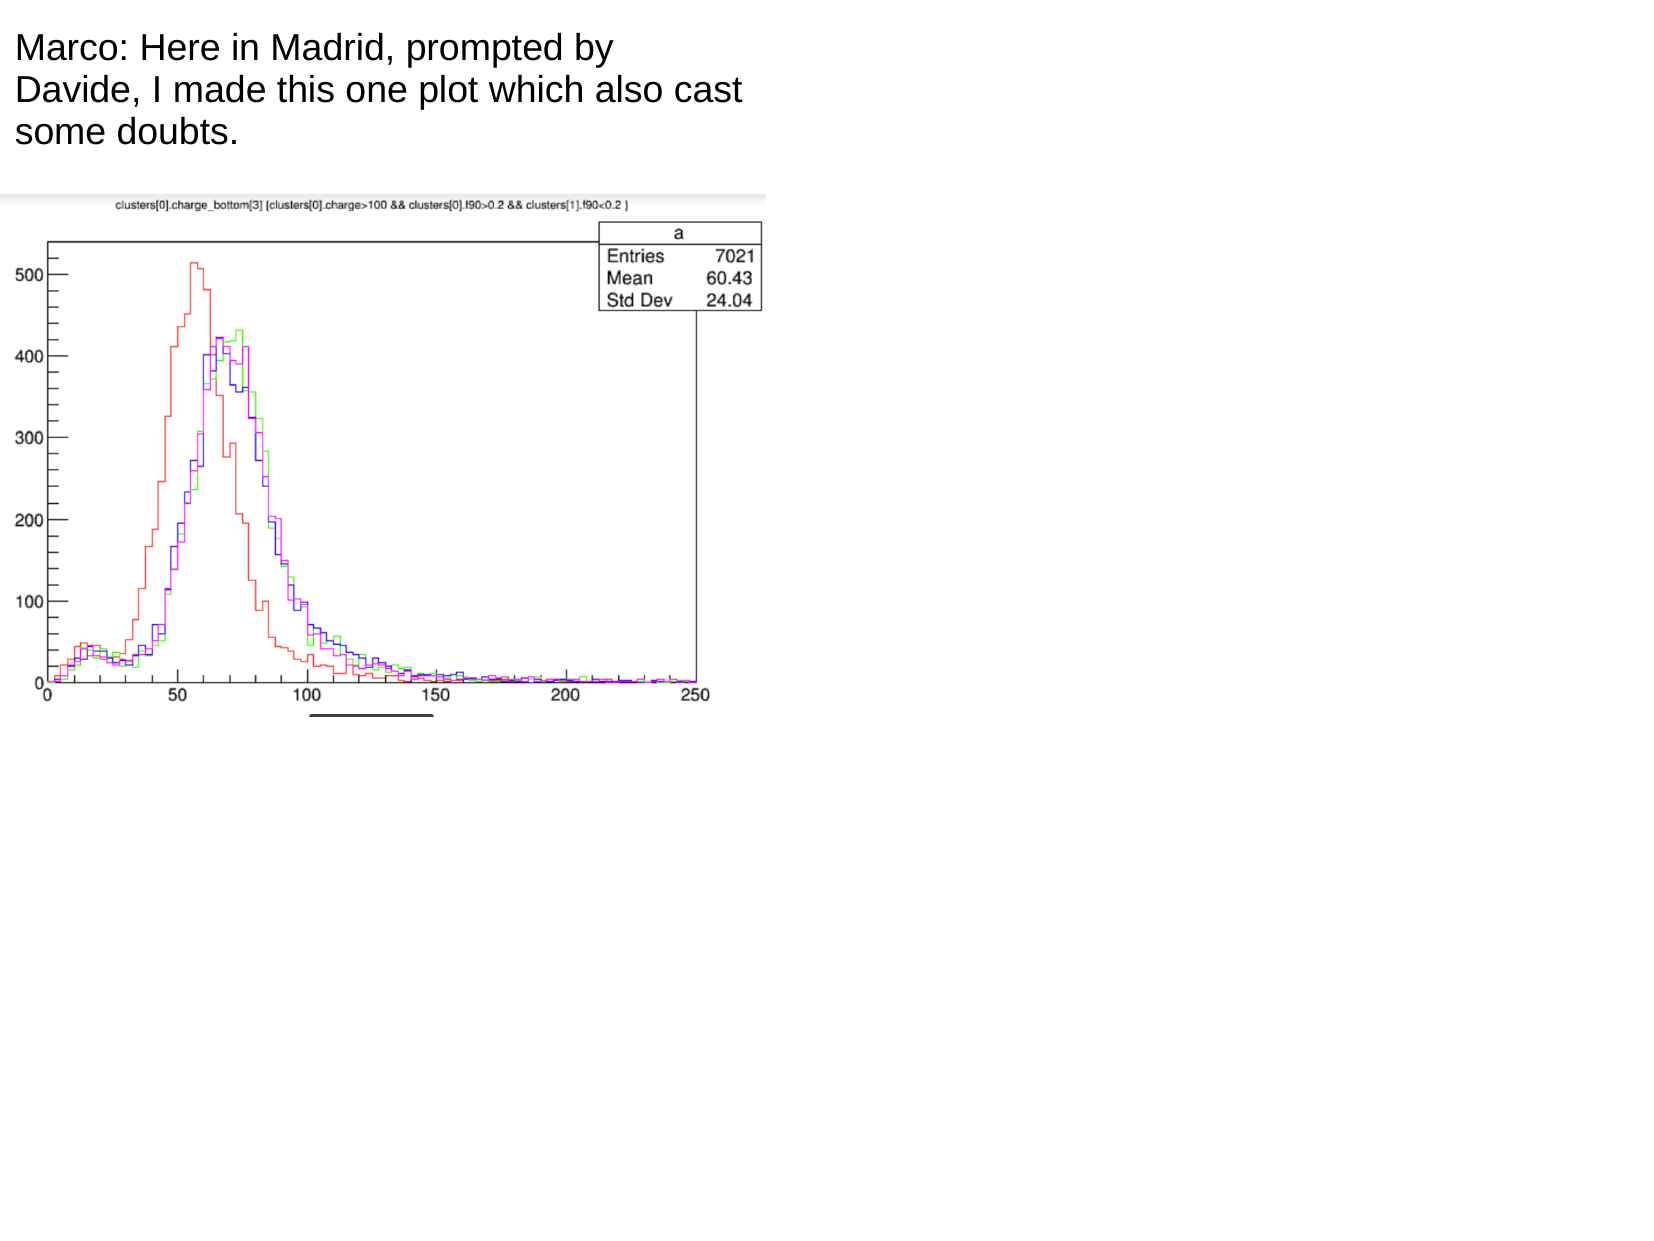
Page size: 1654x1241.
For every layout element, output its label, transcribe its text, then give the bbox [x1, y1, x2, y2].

text_box Marco: Here in Madrid, prompted by Davide, I made this one plot which also cast some doubts. [0, 18, 766, 196]
picture [0, 196, 766, 717]
